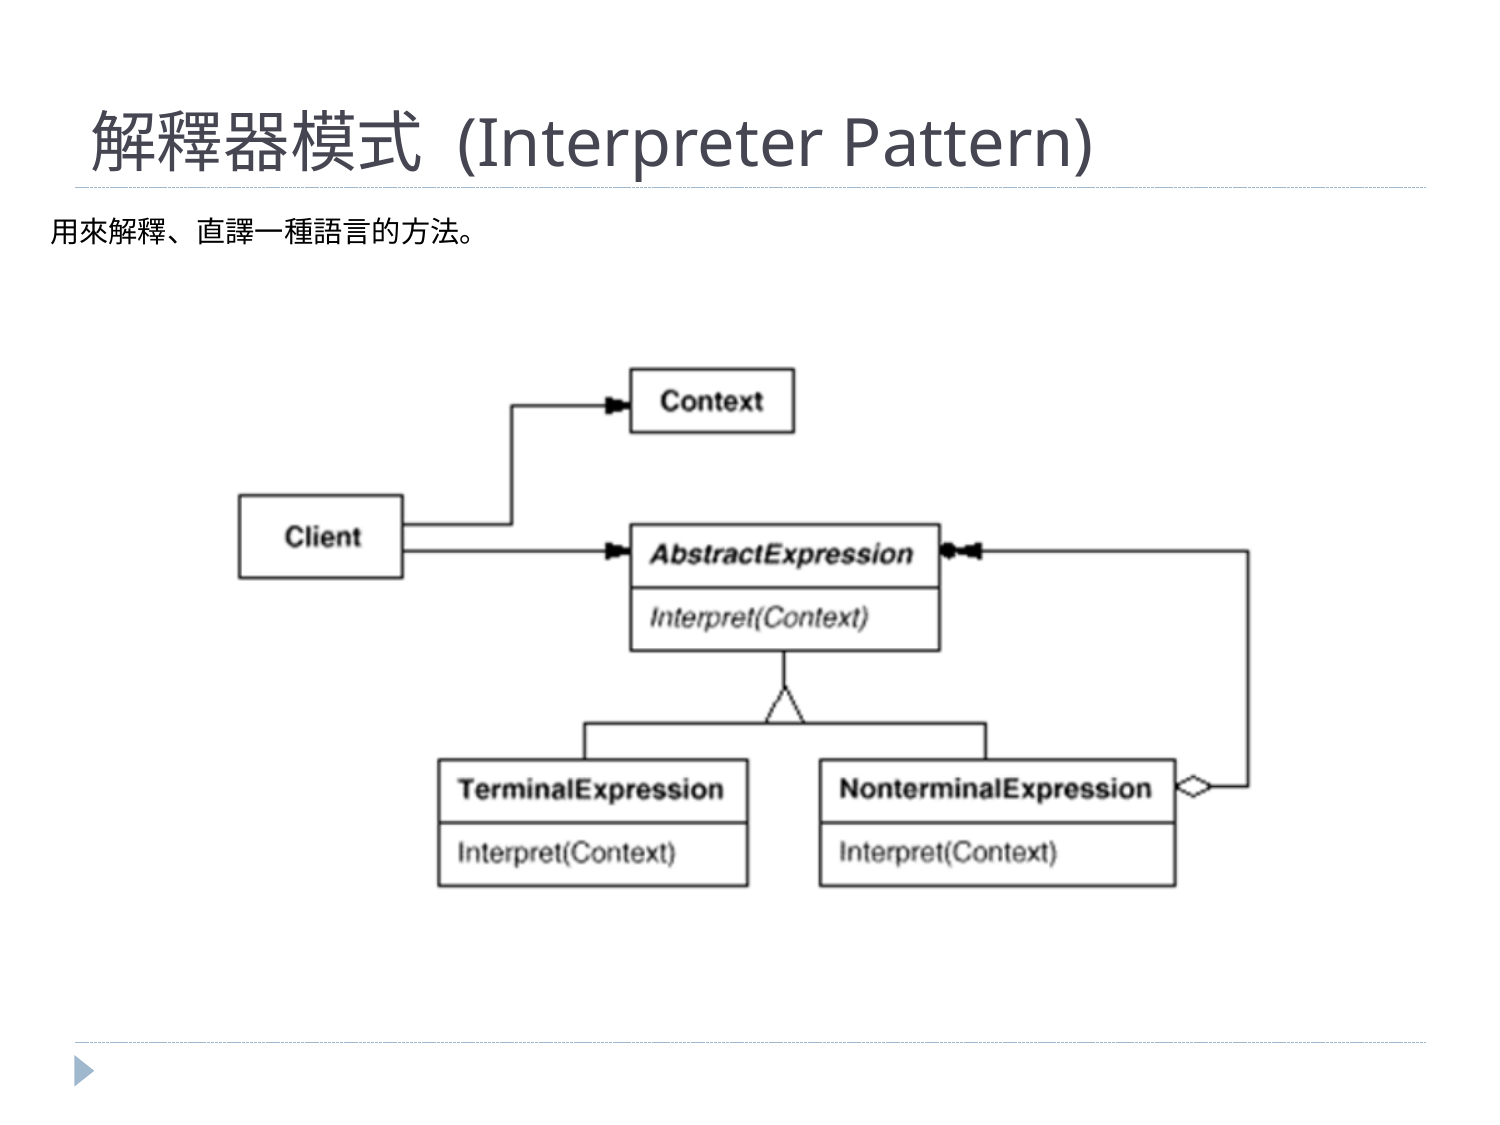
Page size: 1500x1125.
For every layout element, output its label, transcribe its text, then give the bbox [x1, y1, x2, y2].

picture [212, 339, 1272, 910]
text_box 用來解釋、直譯一種語言的方法。 [35, 200, 1300, 942]
title 解釋器模式 (Interpreter Pattern) [75, 25, 1426, 188]
